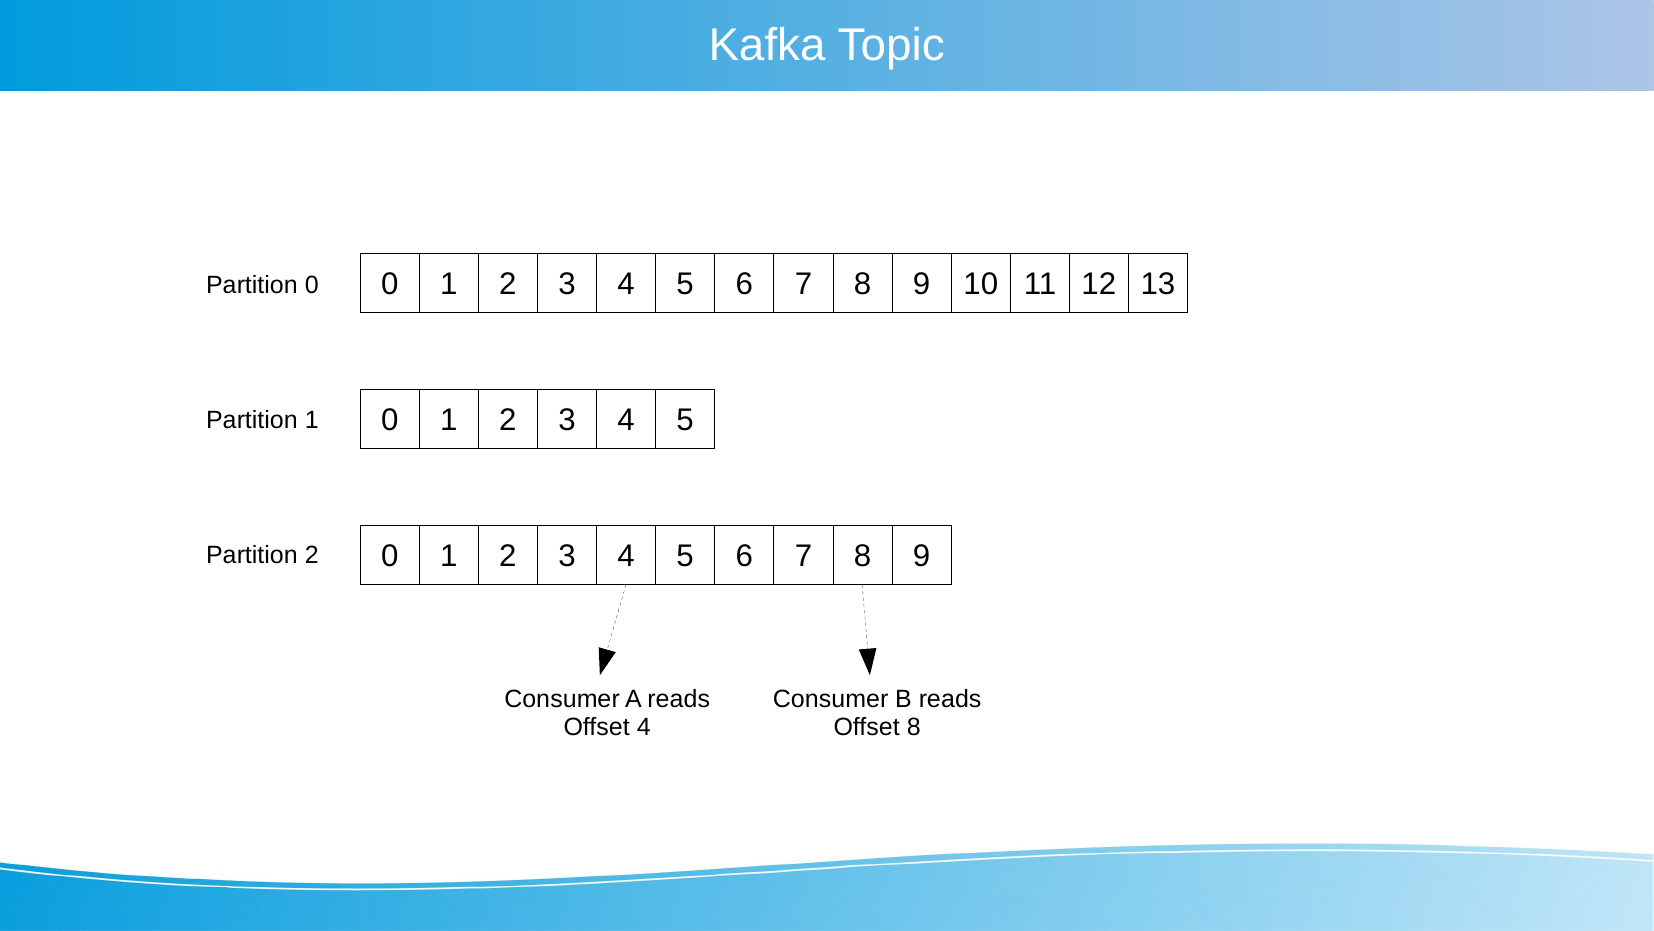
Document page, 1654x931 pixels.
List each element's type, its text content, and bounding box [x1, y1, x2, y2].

text_box Consumer A reads Offset 4 [509, 690, 705, 736]
text_box 7 [773, 526, 833, 584]
text_box 0 [361, 254, 419, 312]
text_box Consumer B reads Offset 8 [779, 690, 975, 736]
text_box 3 [537, 526, 596, 584]
text_box 13 [1128, 254, 1187, 312]
text_box 5 [655, 254, 714, 312]
text_box 12 [1070, 254, 1128, 312]
text_box 6 [714, 254, 773, 312]
text_box 2 [478, 526, 537, 584]
text_box 3 [537, 390, 596, 448]
text_box 1 [419, 390, 478, 448]
text_box 0 [361, 390, 419, 448]
text_box Partition 0 [195, 262, 331, 308]
text_box 10 [951, 254, 1010, 312]
text_box 11 [1010, 254, 1069, 312]
title Kafka Topic [82, 5, 1571, 85]
text_box 4 [597, 254, 655, 312]
text_box 7 [773, 254, 833, 312]
text_box 4 [597, 526, 655, 584]
text_box Partition 1 [195, 397, 331, 443]
text_box 2 [478, 390, 537, 448]
text_box 3 [537, 254, 596, 312]
text_box 8 [833, 526, 892, 584]
text_box 9 [892, 254, 951, 312]
text_box 2 [478, 254, 537, 312]
text_box 9 [892, 526, 951, 584]
text_box 6 [714, 526, 773, 584]
text_box 0 [361, 526, 419, 584]
picture [0, 843, 1654, 931]
text_box 1 [419, 526, 478, 584]
text_box Partition 2 [195, 532, 331, 578]
text_box 5 [655, 390, 714, 448]
text_box 8 [833, 254, 892, 312]
text_box 1 [419, 254, 478, 312]
text_box 4 [597, 390, 655, 448]
text_box 5 [655, 526, 714, 584]
